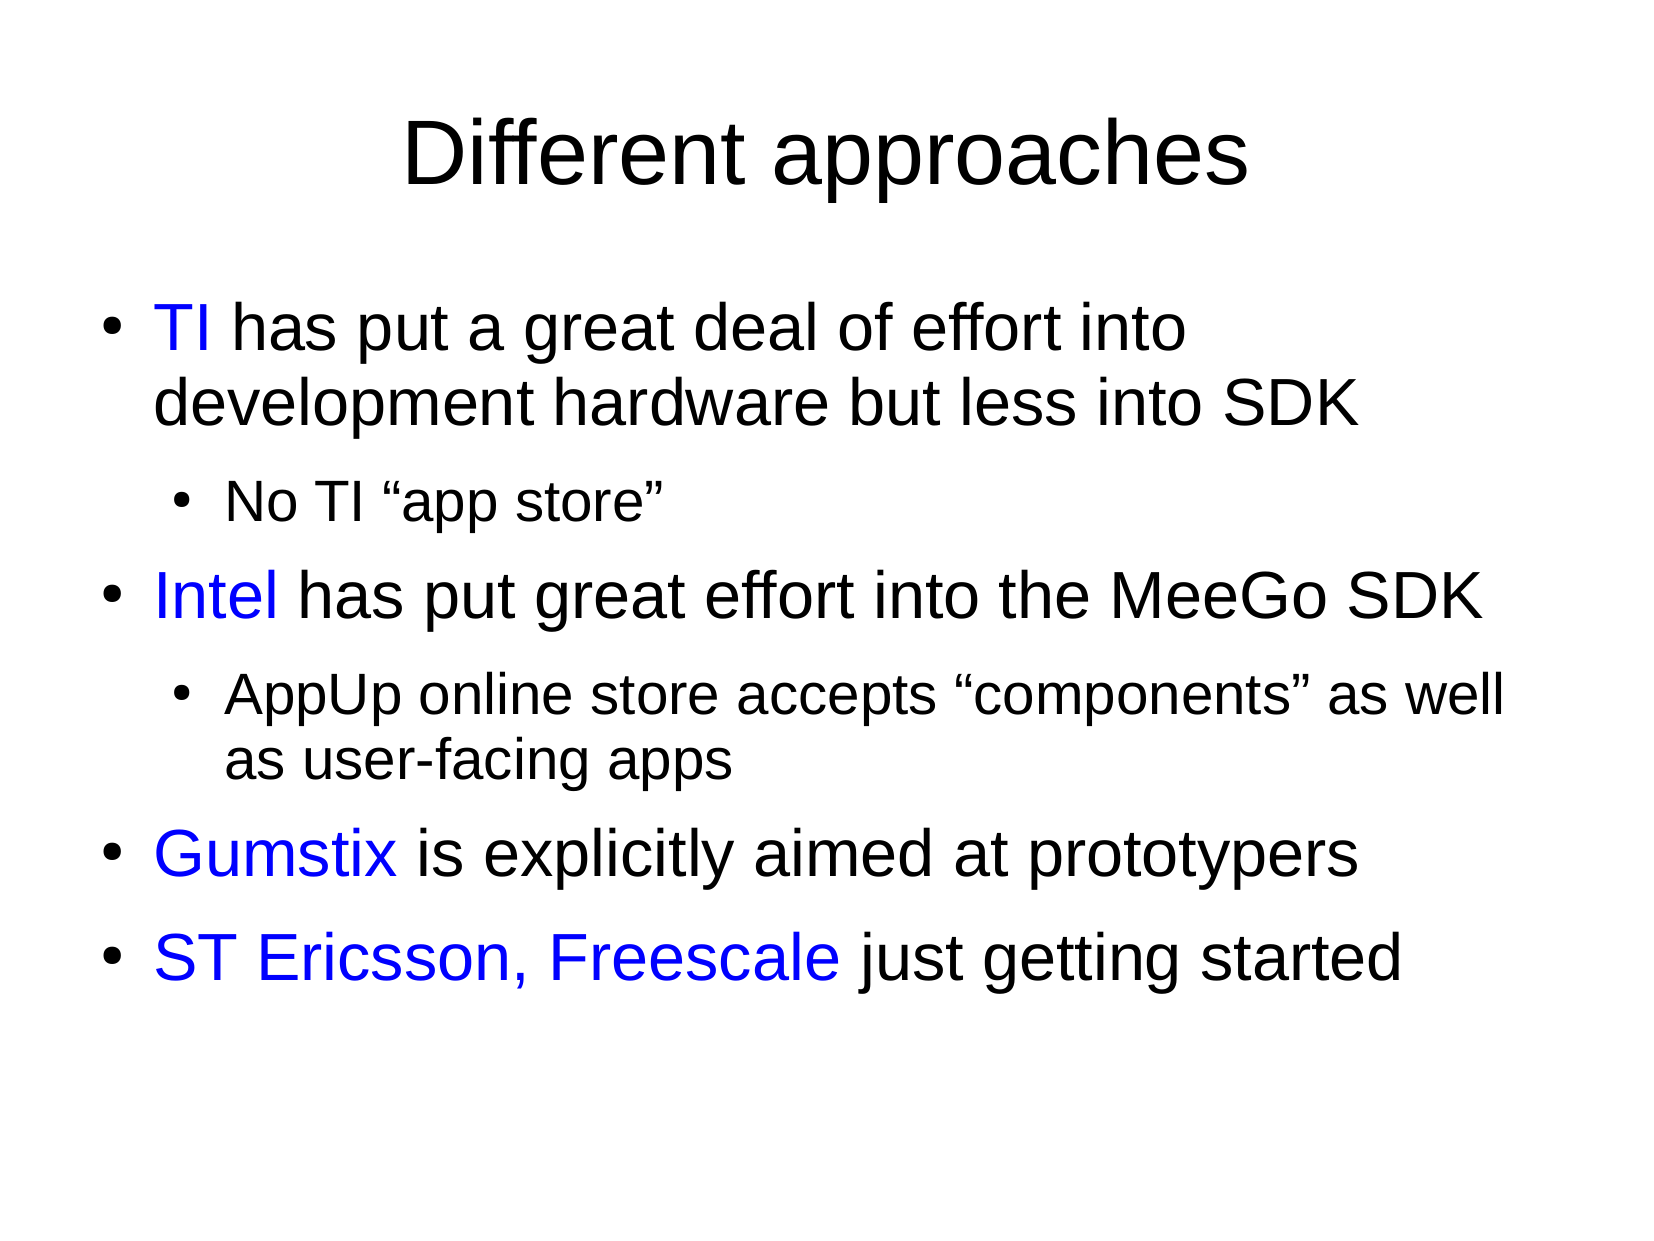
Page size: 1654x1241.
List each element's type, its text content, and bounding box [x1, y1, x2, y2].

list TI has put a great deal of effort into development hardware but less into SDK No TI “app store” Intel has put great effort into the MeeGo SDK AppUp online store accepts “components” as well as user-facing apps Gumstix is explicitly aimed at prototypers ST Ericsson, Freescale just getting started [82, 290, 1571, 1109]
title Different approaches [82, 49, 1571, 257]
